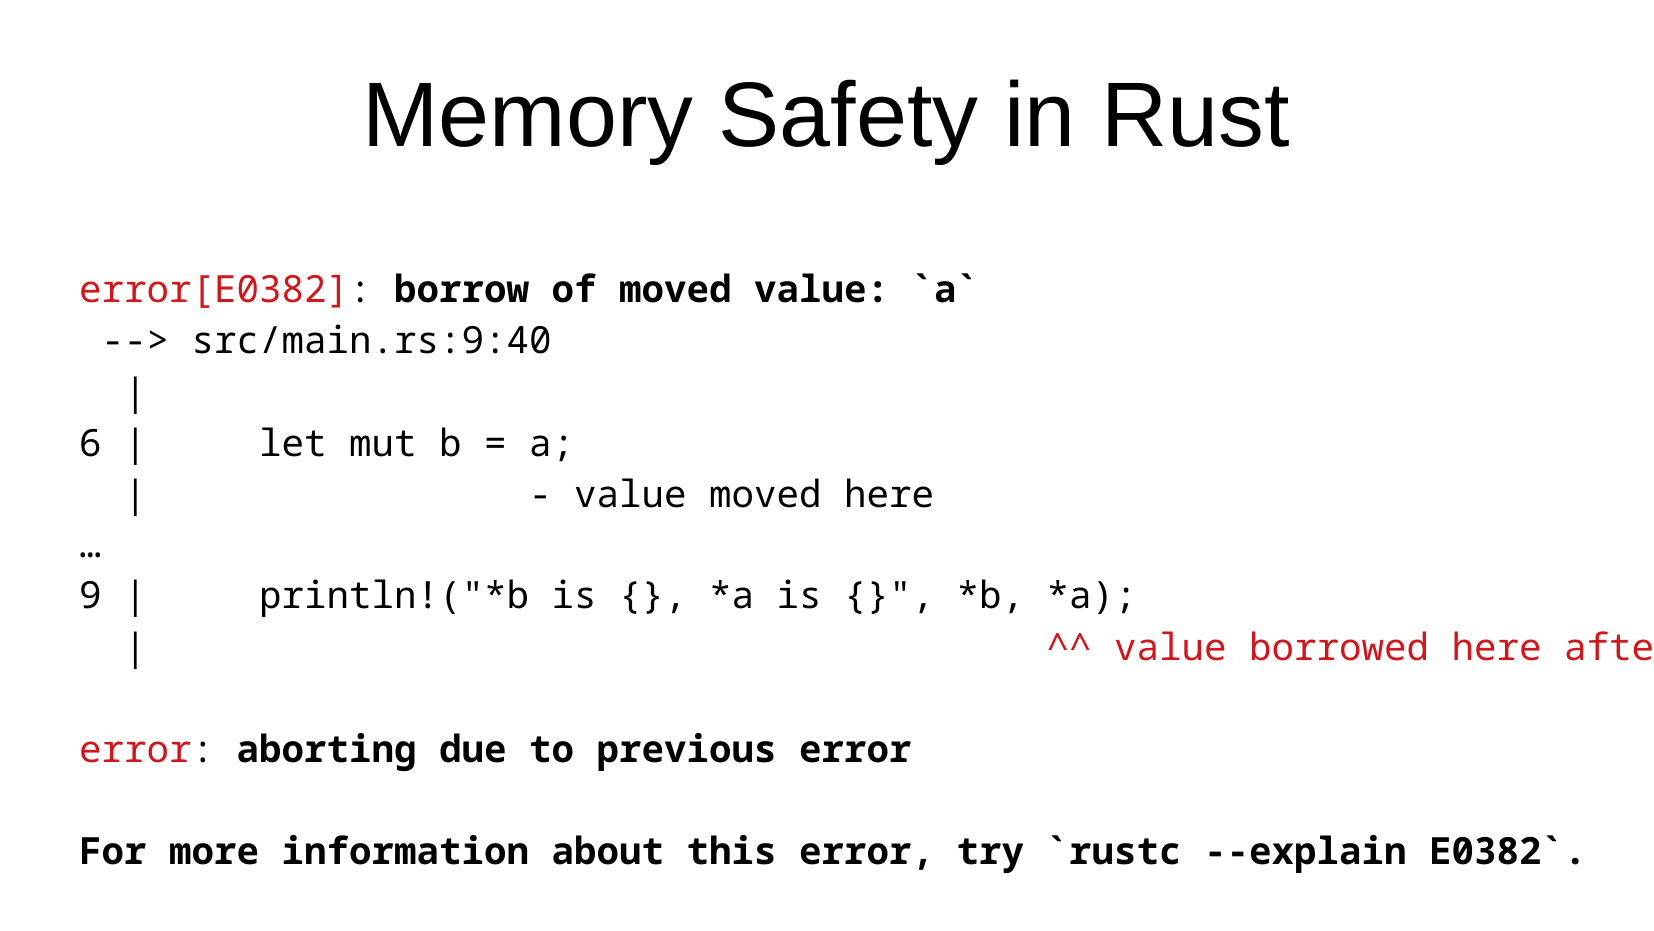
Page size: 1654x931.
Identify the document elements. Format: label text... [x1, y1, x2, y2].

text_box error[E0382]: borrow of moved value: `a` --> src/main.rs:9:40 | 6 | let mut b = a; | - value moved here … 9 | println!("*b is {}, *a is {}", *b, *a); | ^^ value borrowed here after move error: aborting due to previous error For more information about this error, try `rustc --explain E0382`. [64, 255, 1520, 724]
title Memory Safety in Rust [82, 37, 1571, 193]
